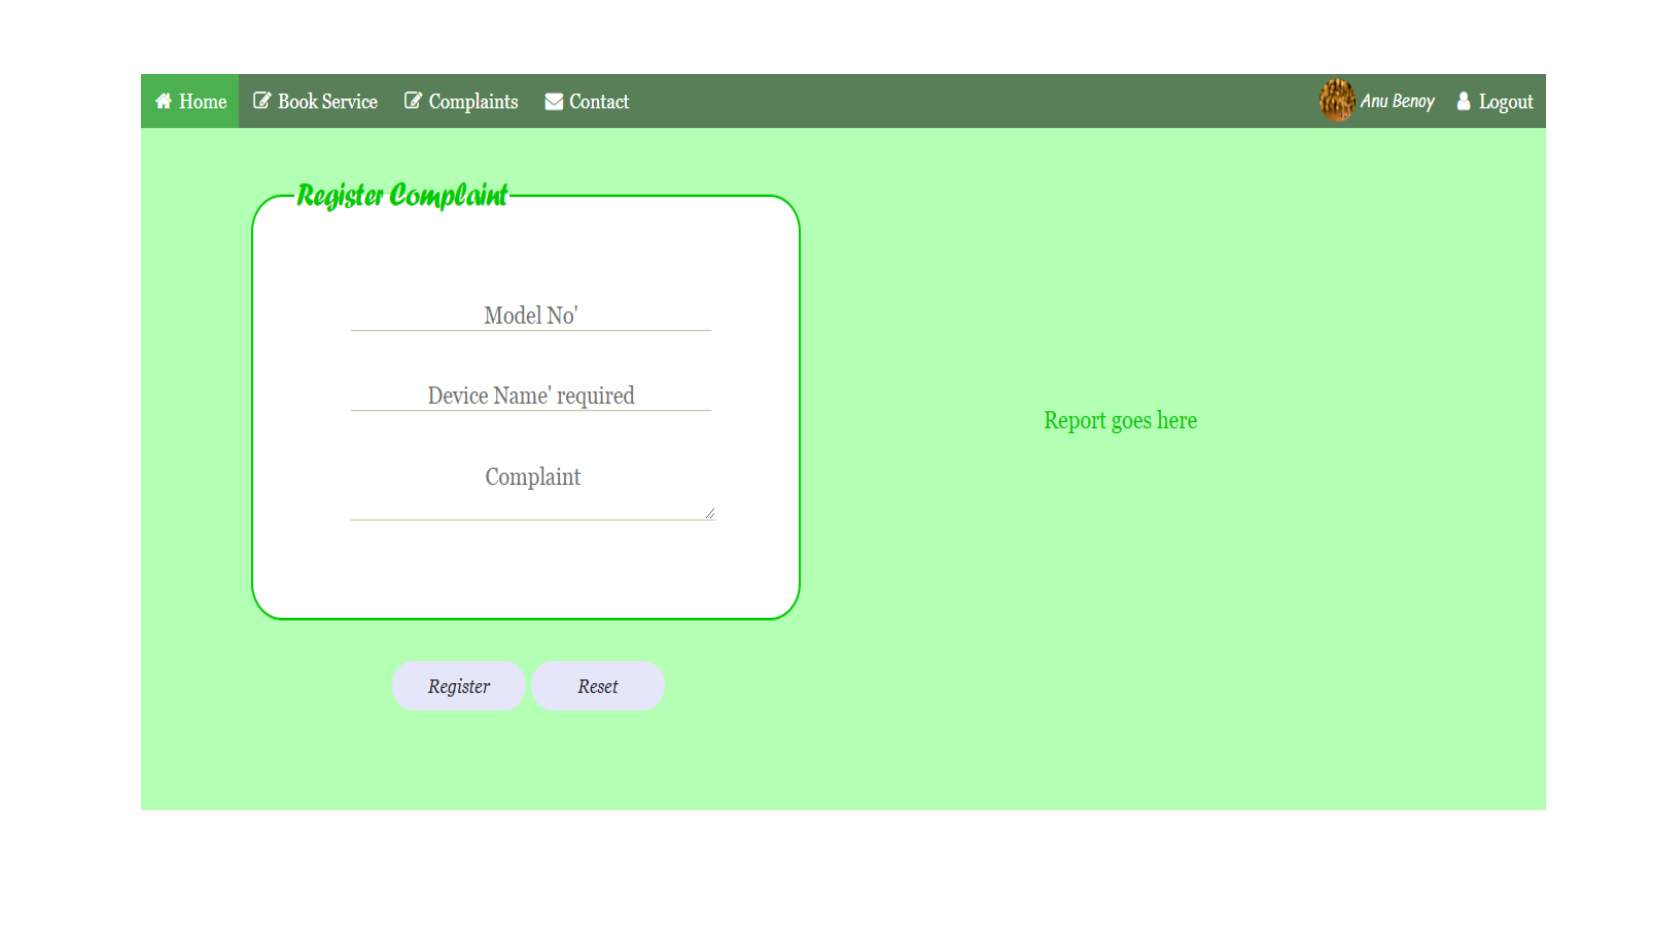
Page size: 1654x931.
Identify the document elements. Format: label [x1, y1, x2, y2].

picture [141, 74, 1546, 811]
